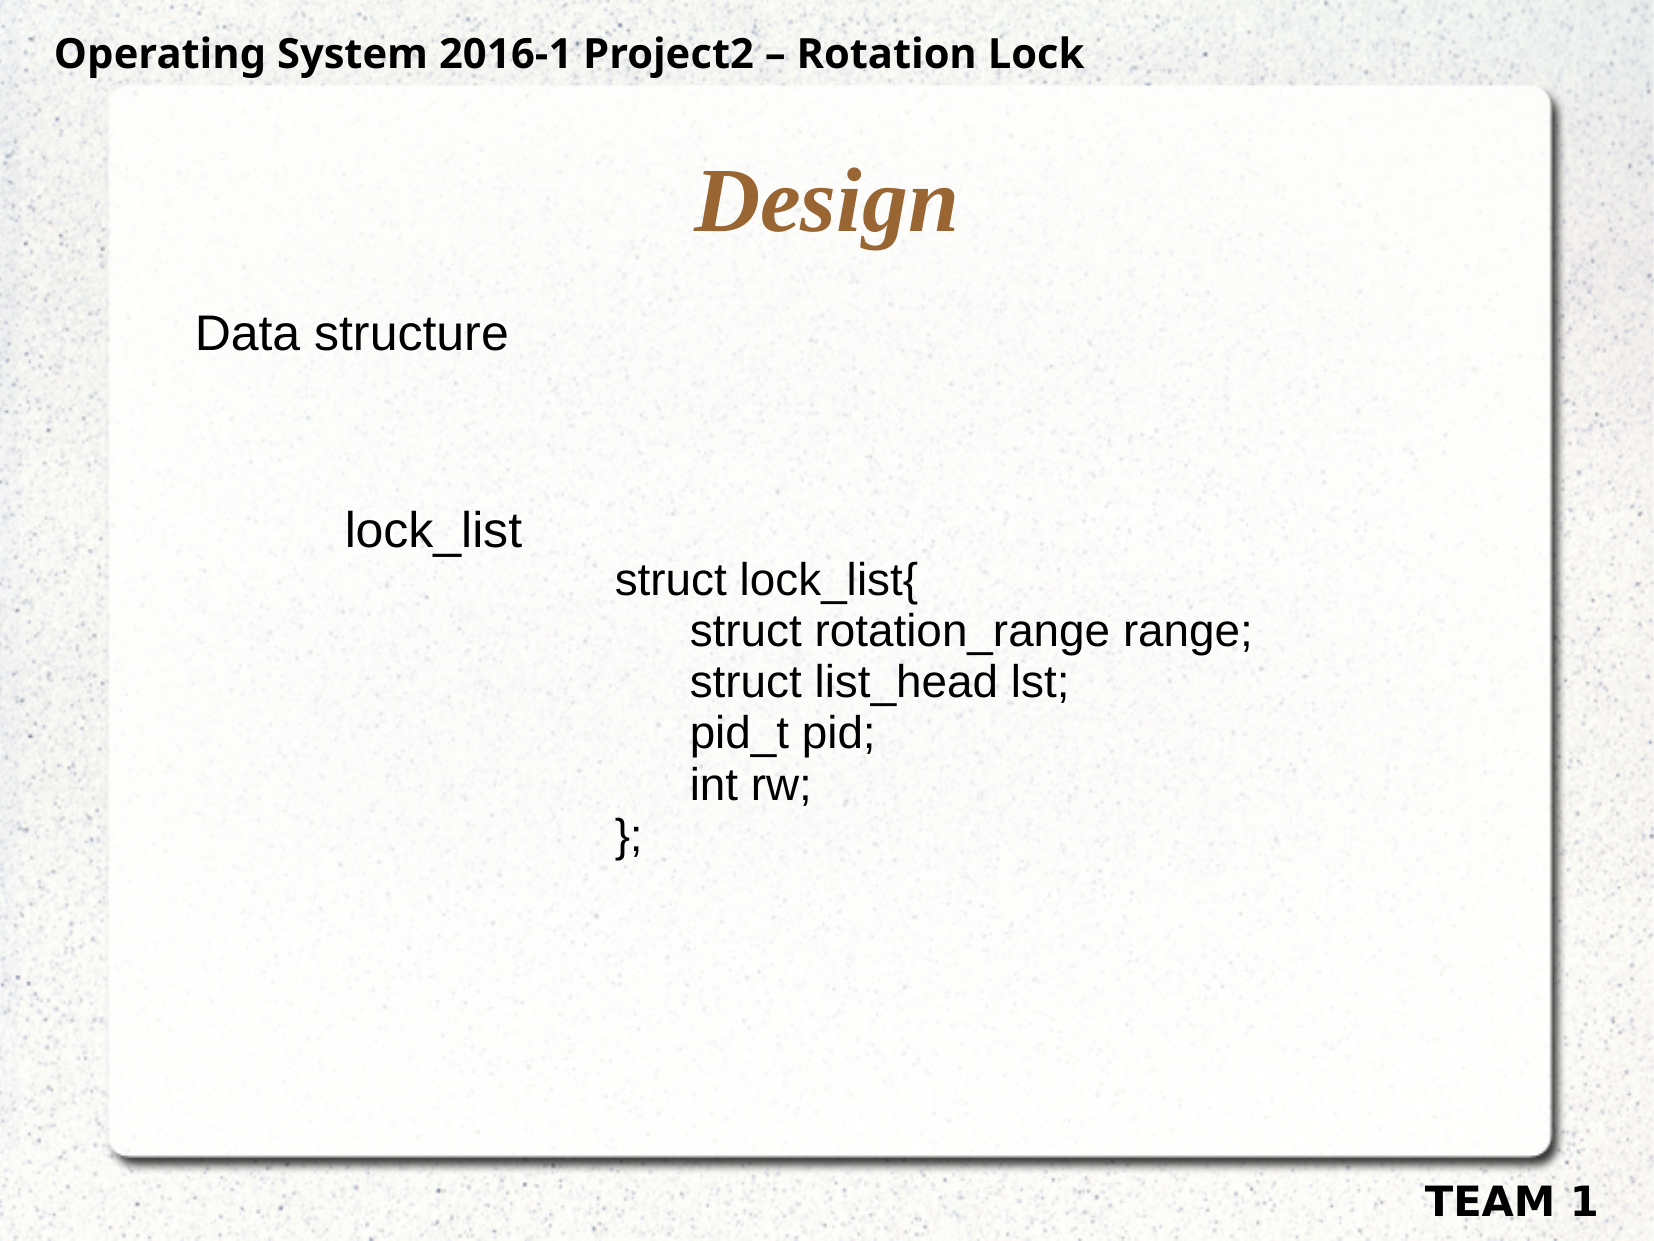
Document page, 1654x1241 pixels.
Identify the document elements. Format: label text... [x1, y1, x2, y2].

picture [0, 0, 1654, 1241]
text_box lock_list [330, 495, 751, 566]
text_box Data structure [180, 297, 871, 369]
text_box Operating System 2016-1 Project2 – Rotation Lock [39, 16, 1195, 82]
text_box TEAM 1 [1410, 1170, 1651, 1234]
text_box struct lock_list{ struct rotation_range range; struct list_head lst; pid_t pid; int rw; }; [600, 495, 1381, 916]
title Design [118, 96, 1536, 304]
